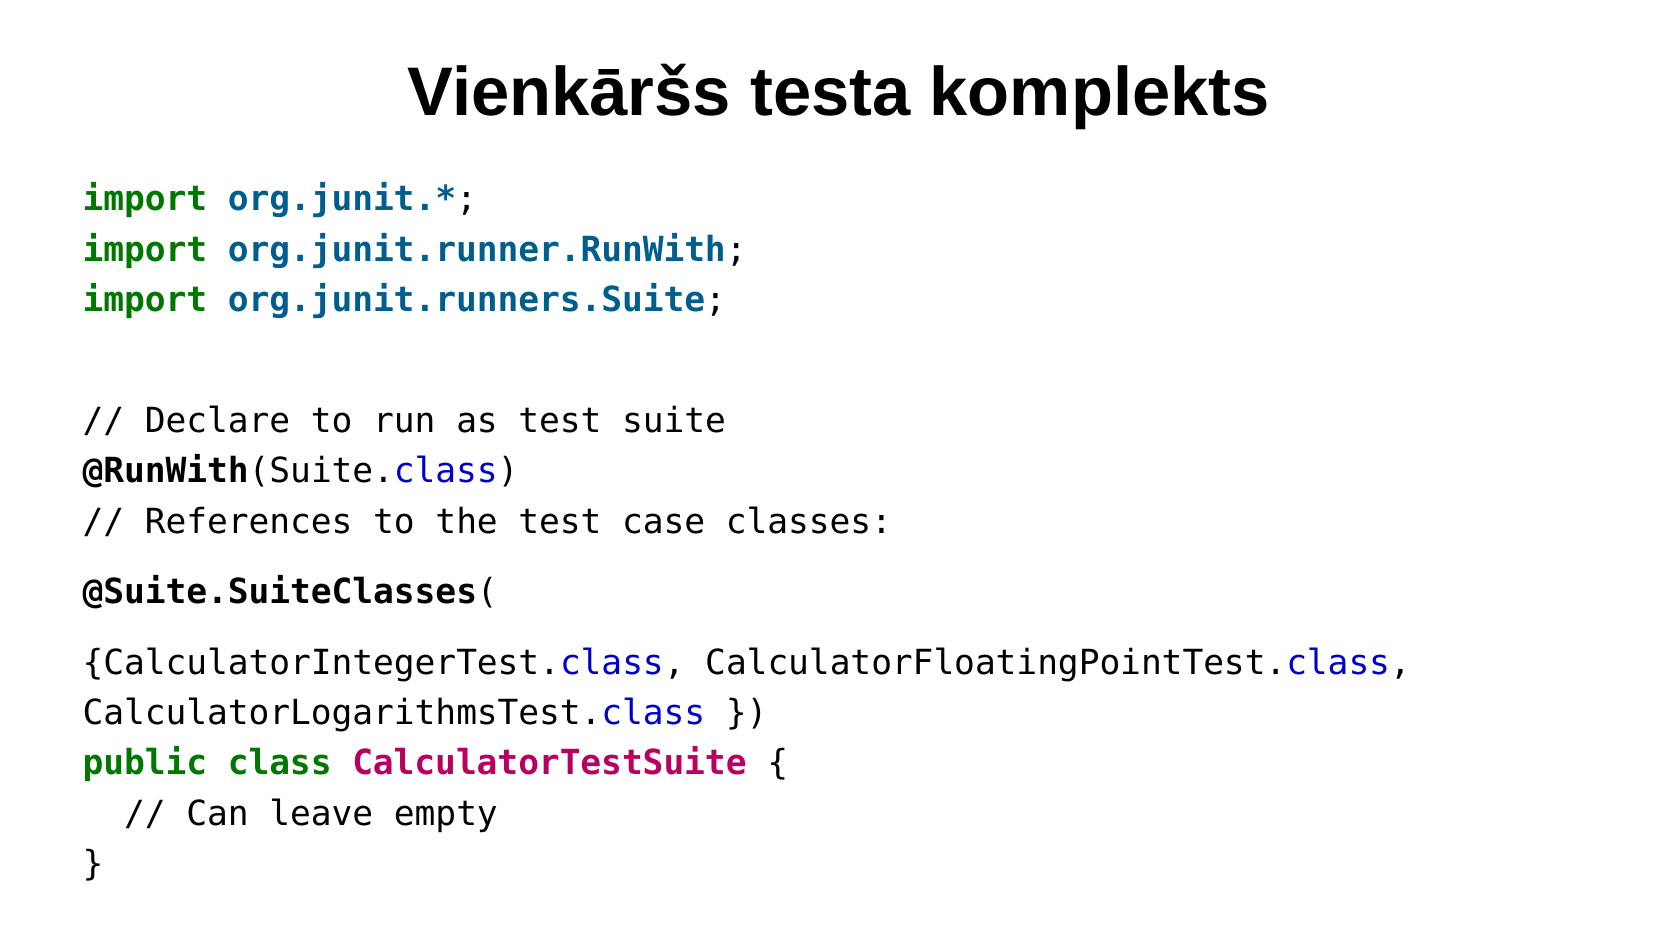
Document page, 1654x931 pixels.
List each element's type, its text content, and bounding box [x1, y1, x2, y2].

title Vienkāršs testa komplekts [82, 37, 1571, 147]
list import org.junit.*; import org.junit.runner.RunWith; import org.junit.runners.Suite; // Declare to run as test suite @RunWith(Suite.class) // References to the test case classes: @Suite.SuiteClasses( {CalculatorIntegerTest.class, CalculatorFloatingPointTest.class, CalculatorLogarithmsTest.class }) public class CalculatorTestSuite { // Can leave empty } [82, 168, 1538, 889]
